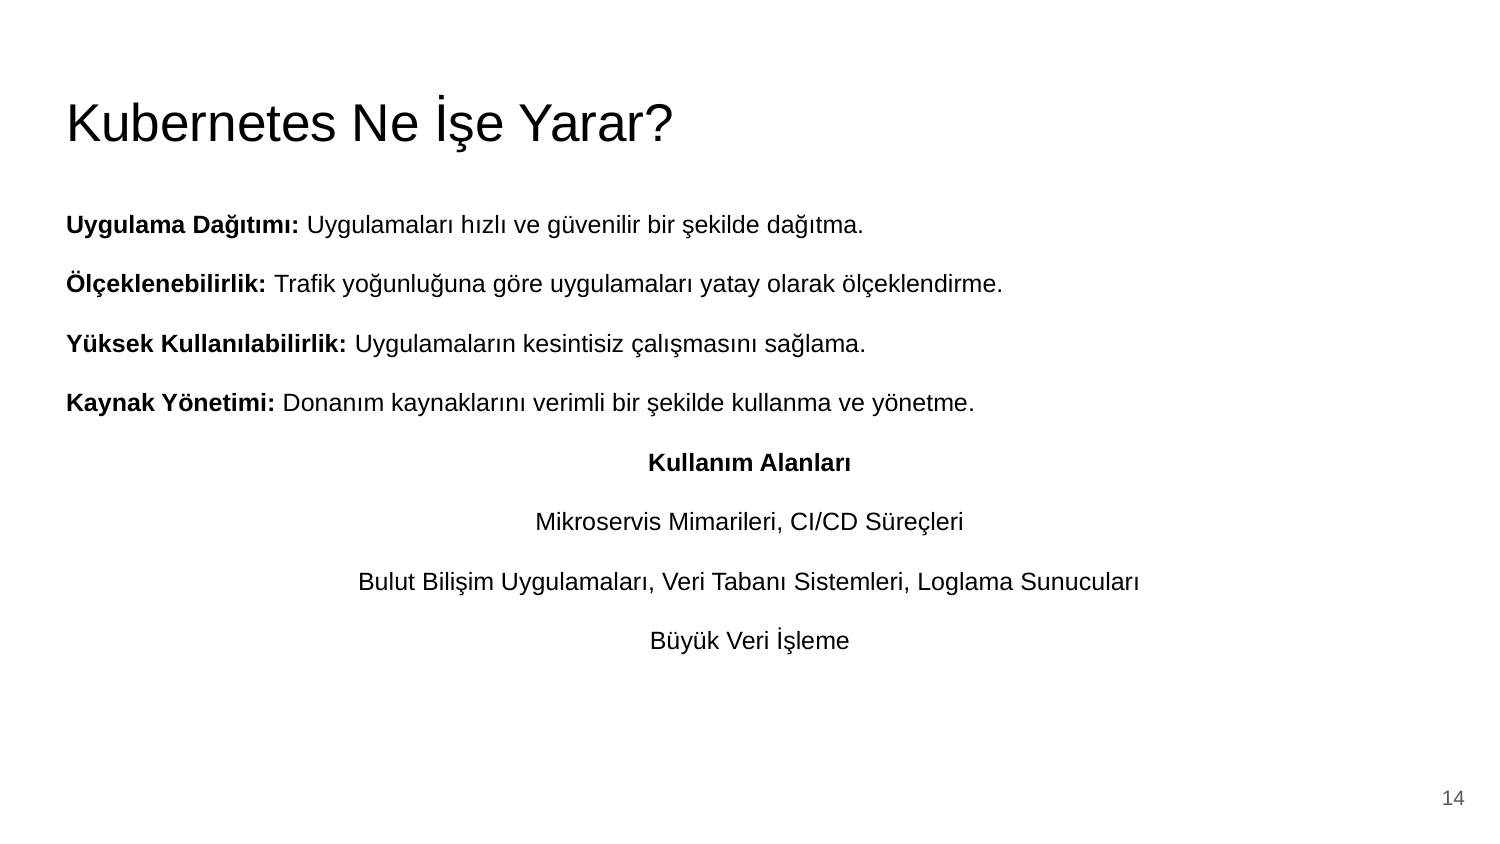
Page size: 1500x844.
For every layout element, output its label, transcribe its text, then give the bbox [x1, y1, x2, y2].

title Kubernetes Ne İşe Yarar? [51, 72, 1449, 167]
slide_number <number> [1389, 764, 1480, 830]
list Uygulama Dağıtımı: Uygulamaları hızlı ve güvenilir bir şekilde dağıtma. Ölçeklenebilirlik: Trafik yoğunluğuna göre uygulamaları yatay olarak ölçeklendirme. Yüksek Kullanılabilirlik: Uygulamaların kesintisiz çalışmasını sağlama. Kaynak Yönetimi: Donanım kaynaklarını verimli bir şekilde kullanma ve yönetme. Kullanım Alanları Mikroservis Mimarileri, CI/CD Süreçleri Bulut Bilişim Uygulamaları, Veri Tabanı Sistemleri, Loglama Sunucuları Büyük Veri İşleme [51, 189, 1449, 750]
